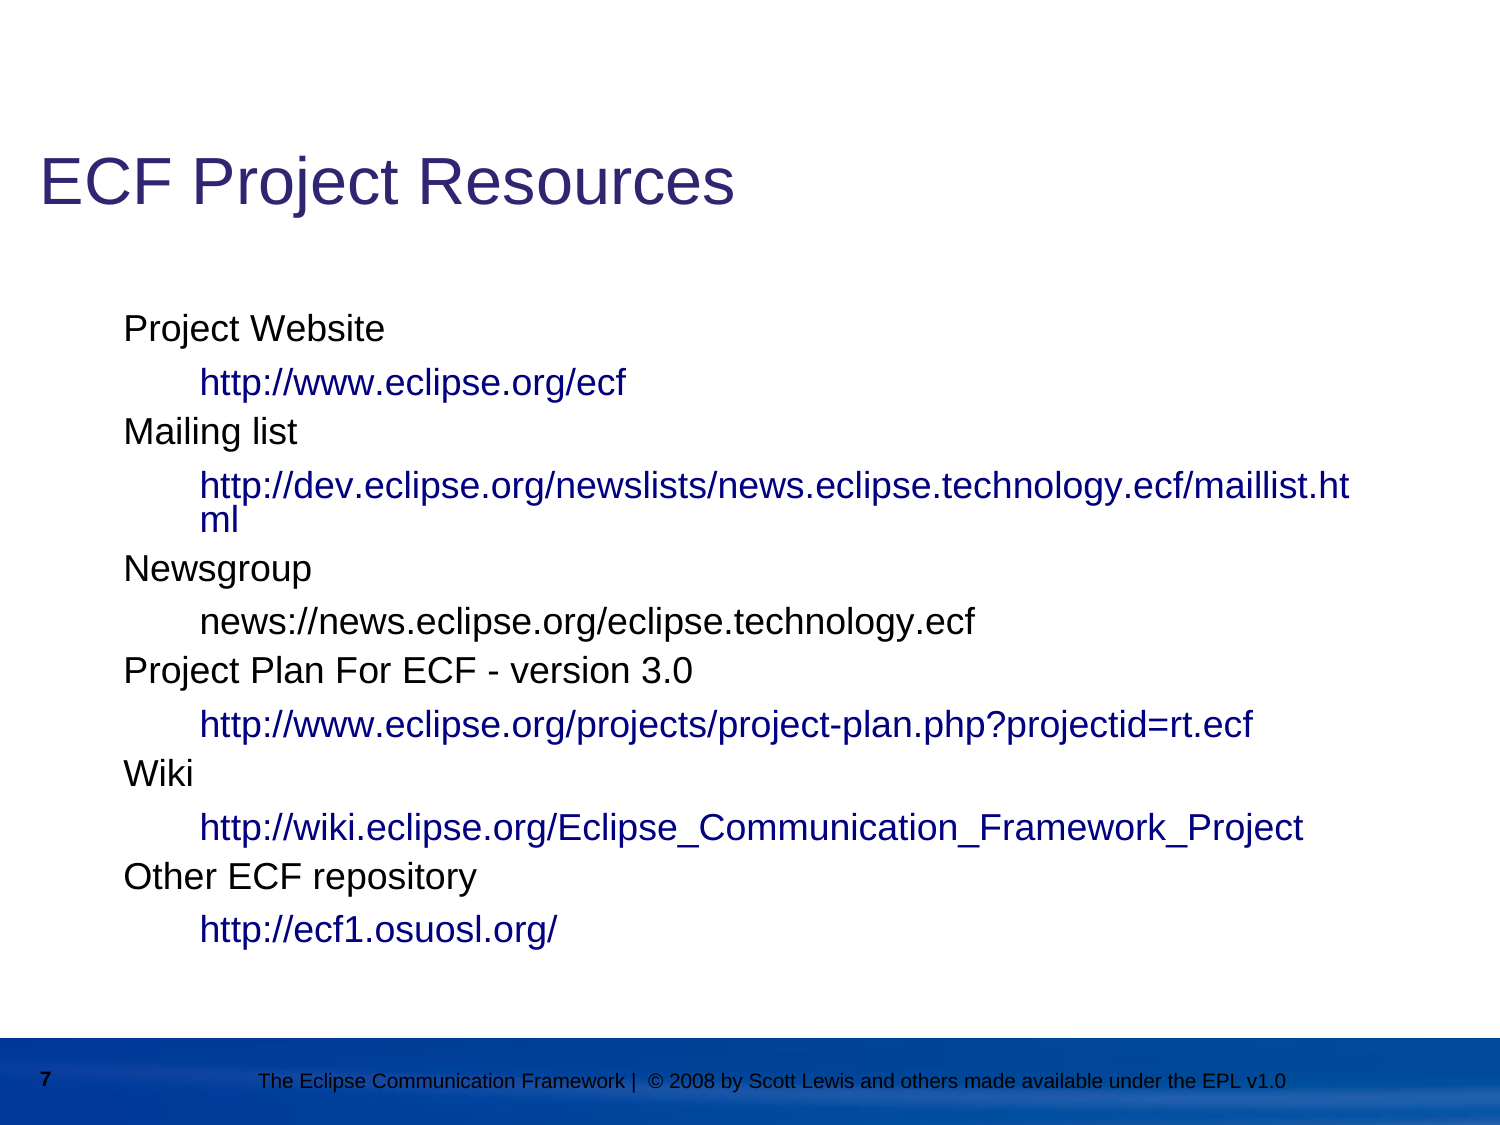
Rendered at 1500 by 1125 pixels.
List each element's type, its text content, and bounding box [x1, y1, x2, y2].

list Project Website http://www.eclipse.org/ecf Mailing list http://dev.eclipse.org/newslists/news.eclipse.technology.ecf/maillist.html Newsgroup news://news.eclipse.org/eclipse.technology.ecf Project Plan For ECF - version 3.0 http://www.eclipse.org/projects/project-plan.php?projectid=rt.ecf Wiki http://wiki.eclipse.org/Eclipse_Communication_Framework_Project Other ECF repository http://ecf1.osuosl.org/ [108, 299, 1378, 1010]
picture [0, 1038, 1500, 1125]
title ECF Project Resources [25, 142, 1378, 234]
